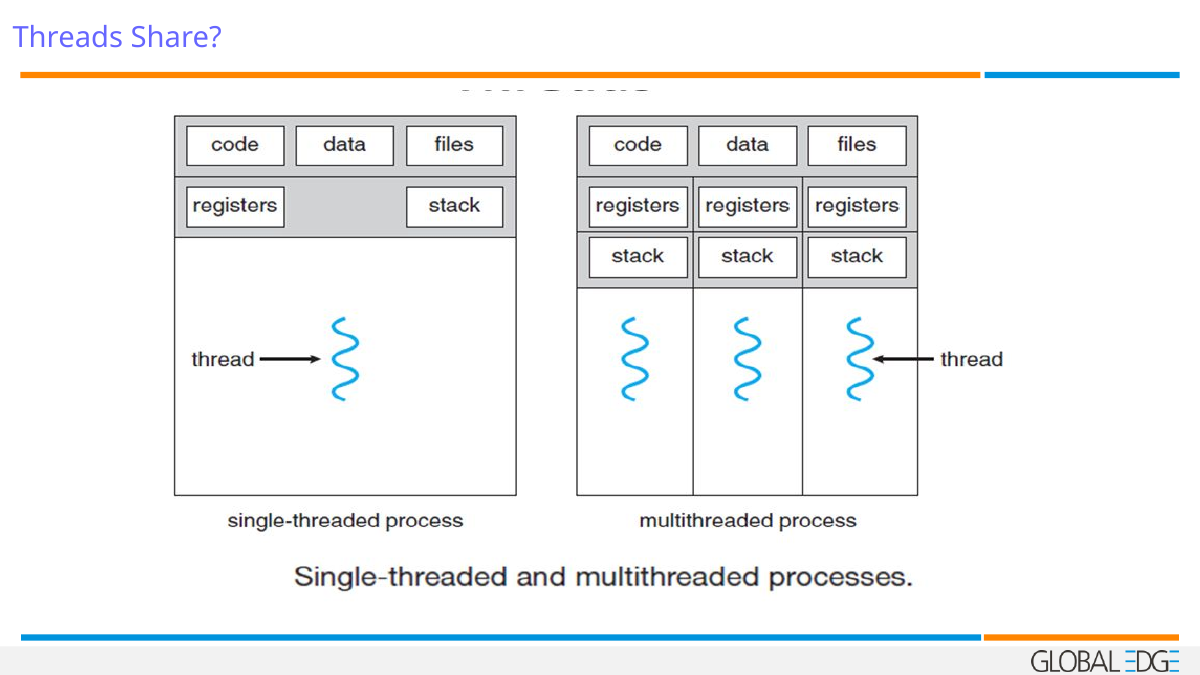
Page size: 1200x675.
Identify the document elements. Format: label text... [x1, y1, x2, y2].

picture [90, 89, 1096, 631]
picture [1031, 650, 1179, 672]
title Threads Share? [12, 9, 1088, 63]
